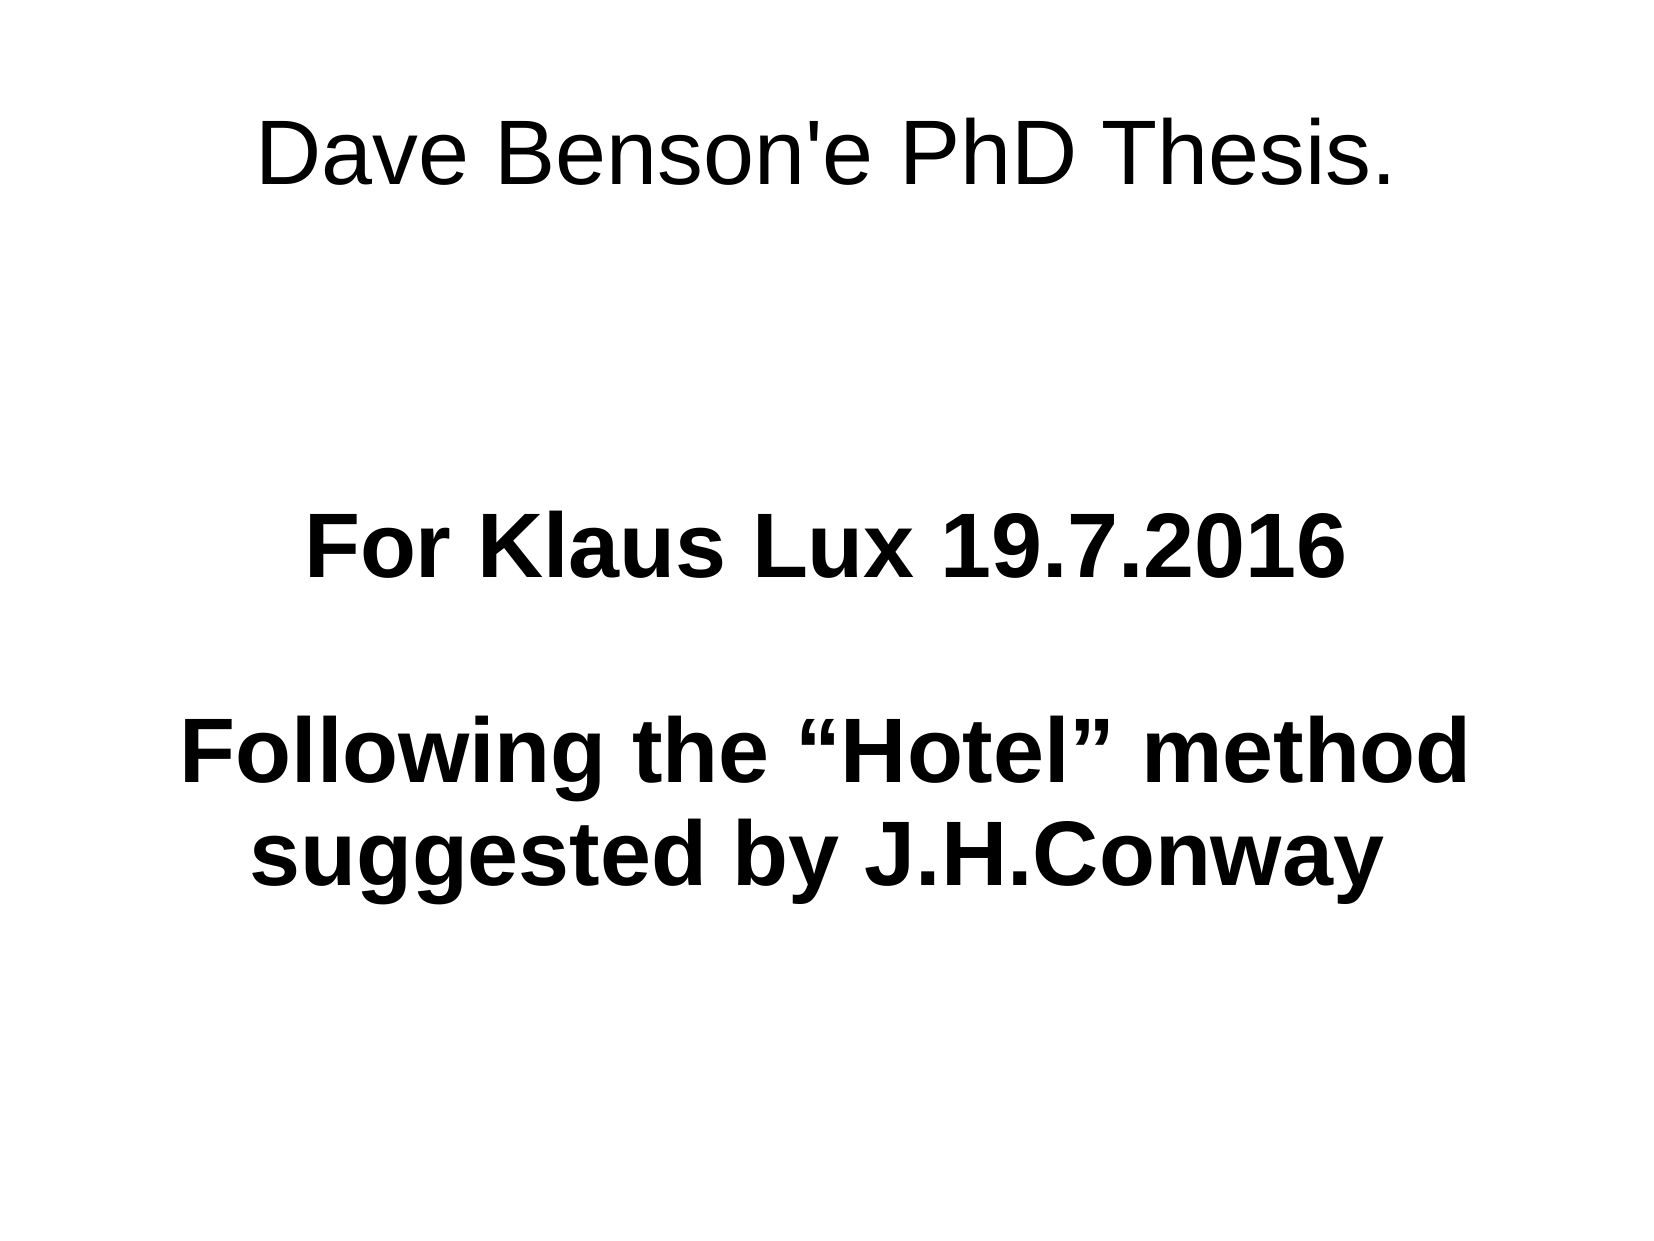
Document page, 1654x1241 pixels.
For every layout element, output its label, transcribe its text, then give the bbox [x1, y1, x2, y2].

title Dave Benson'e PhD Thesis. [82, 56, 1571, 250]
subtitle For Klaus Lux 19.7.2016 Following the “Hotel” method suggested by J.H.Conway [82, 297, 1571, 1102]
